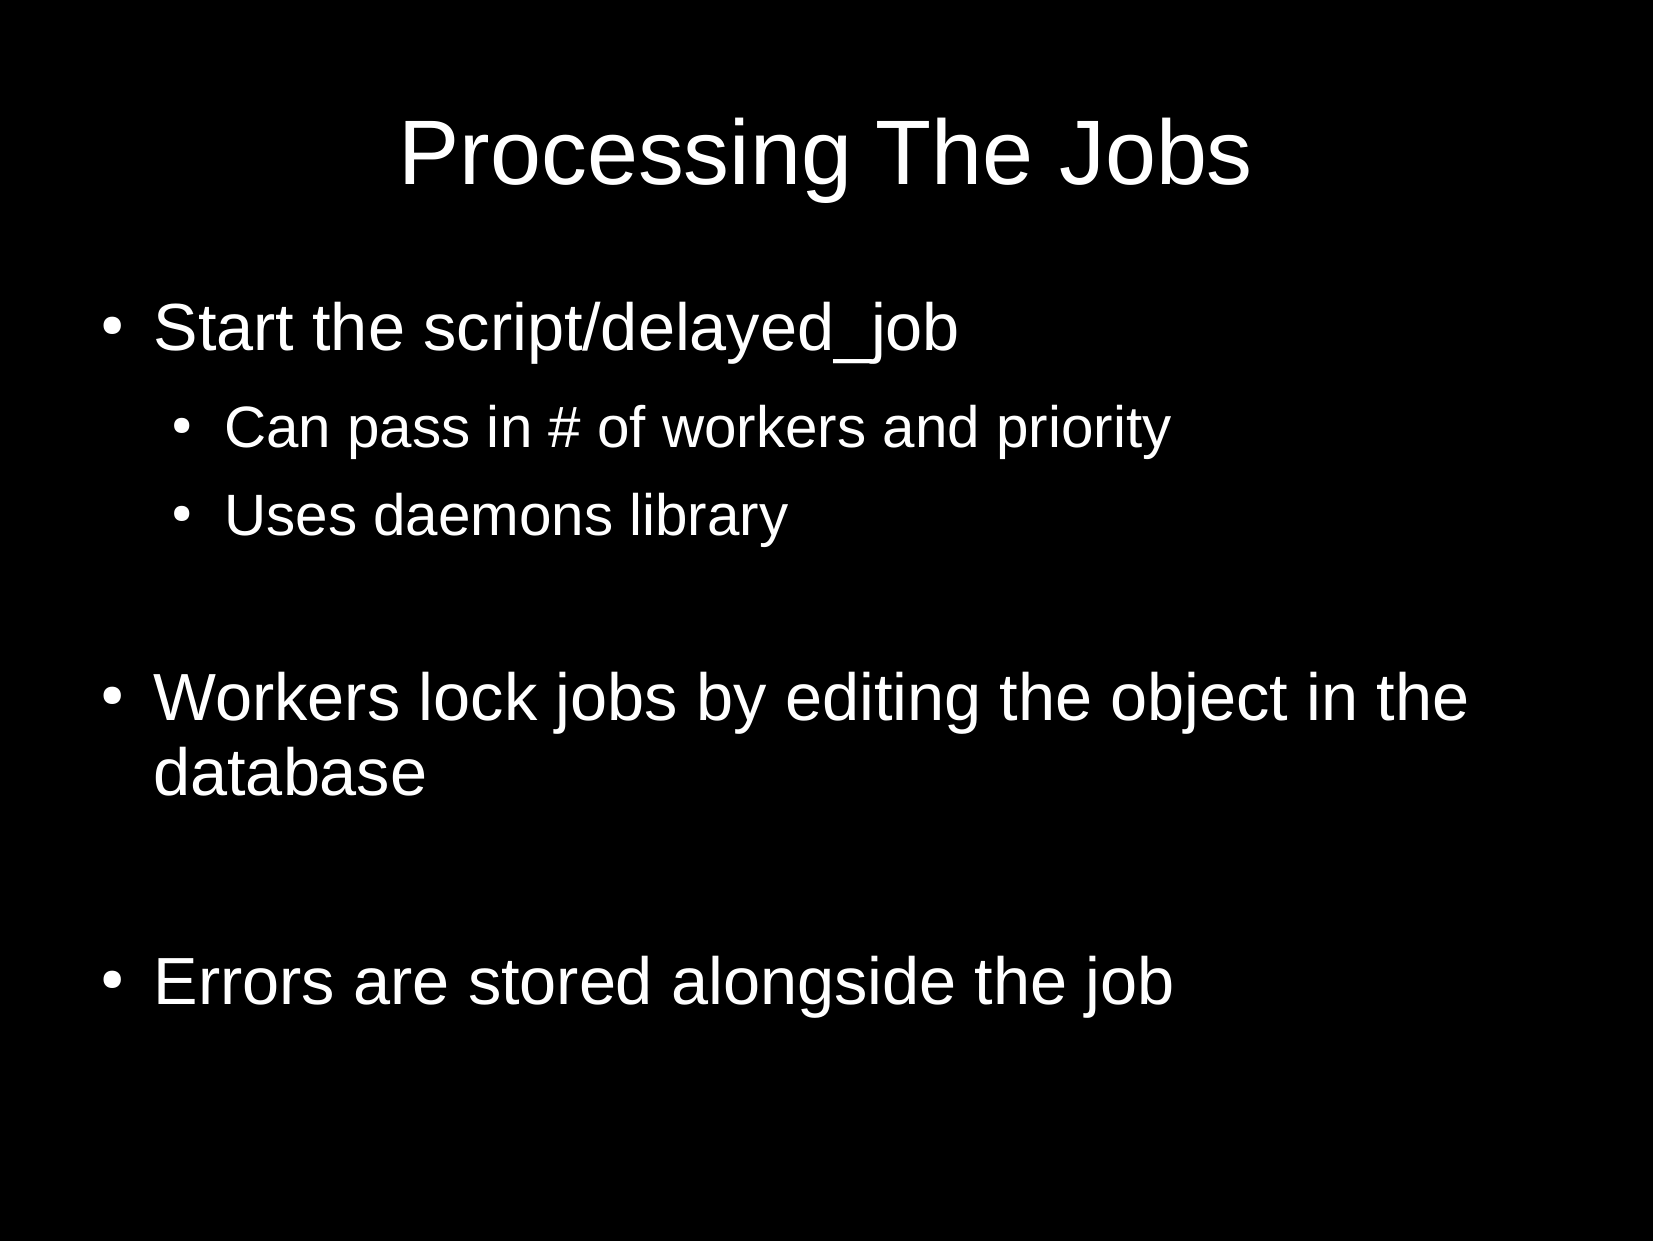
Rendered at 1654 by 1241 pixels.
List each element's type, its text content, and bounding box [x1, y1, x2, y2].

title Processing The Jobs [82, 49, 1571, 257]
list Start the script/delayed_job Can pass in # of workers and priority Uses daemons library Workers lock jobs by editing the object in the database Errors are stored alongside the job [82, 290, 1571, 1109]
